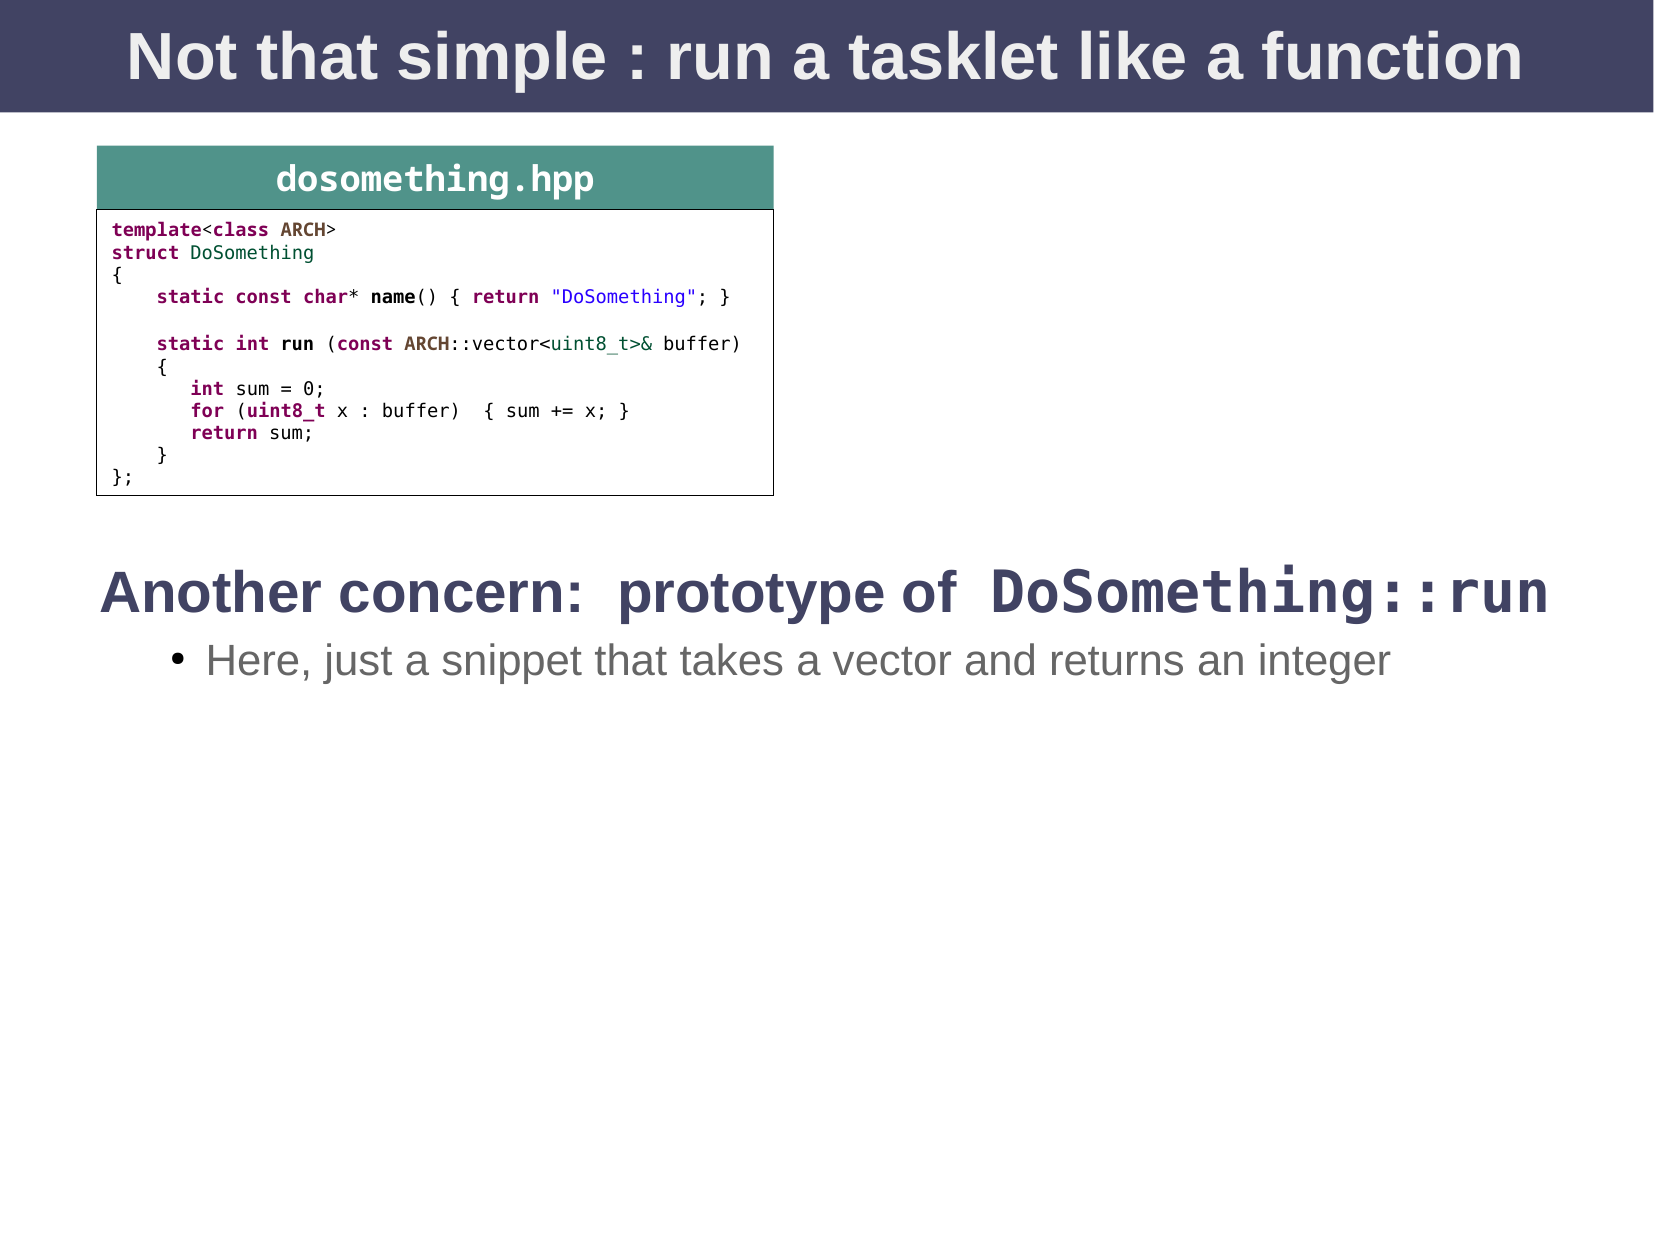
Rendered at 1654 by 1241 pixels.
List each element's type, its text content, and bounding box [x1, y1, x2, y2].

text_box template<class ARCH> struct DoSomething { static const char* name() { return "DoSomething"; } static int run (const ARCH::vector<uint8_t>& buffer) { int sum = 0; for (uint8_t x : buffer) { sum += x; } return sum; } }; [96, 209, 774, 496]
text_box Another concern: prototype of DoSomething::run Here, just a snippet that takes a vector and returns an integer [84, 551, 1613, 1183]
text_box Not that simple : run a tasklet like a function [0, 0, 1654, 113]
text_box dosomething.hpp [96, 145, 774, 209]
